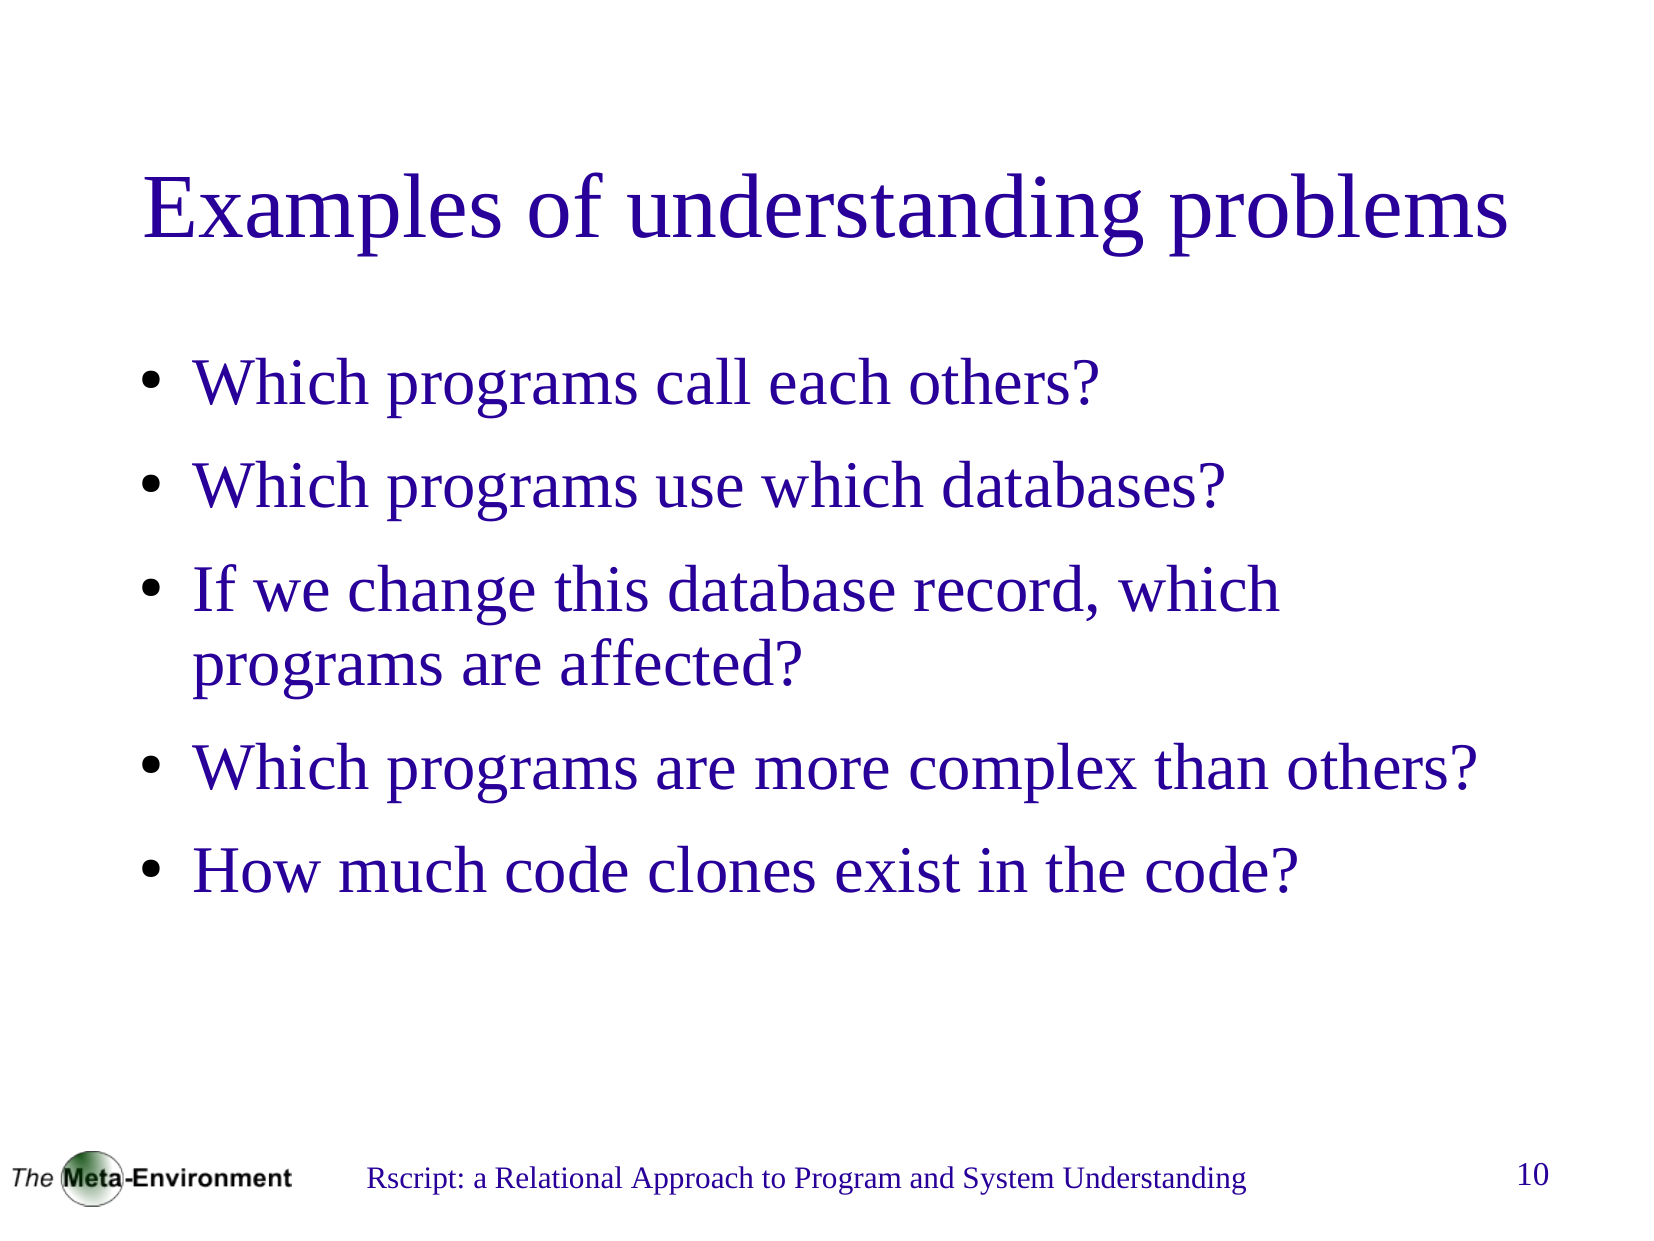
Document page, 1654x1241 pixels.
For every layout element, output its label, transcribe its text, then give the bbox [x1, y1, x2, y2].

list Which programs call each others? Which programs use which databases? If we change this database record, which programs are affected? Which programs are more complex than others? How much code clones exist in the code? [121, 344, 1534, 1127]
picture [12, 1151, 292, 1207]
title Examples of understanding problems [121, 102, 1534, 311]
